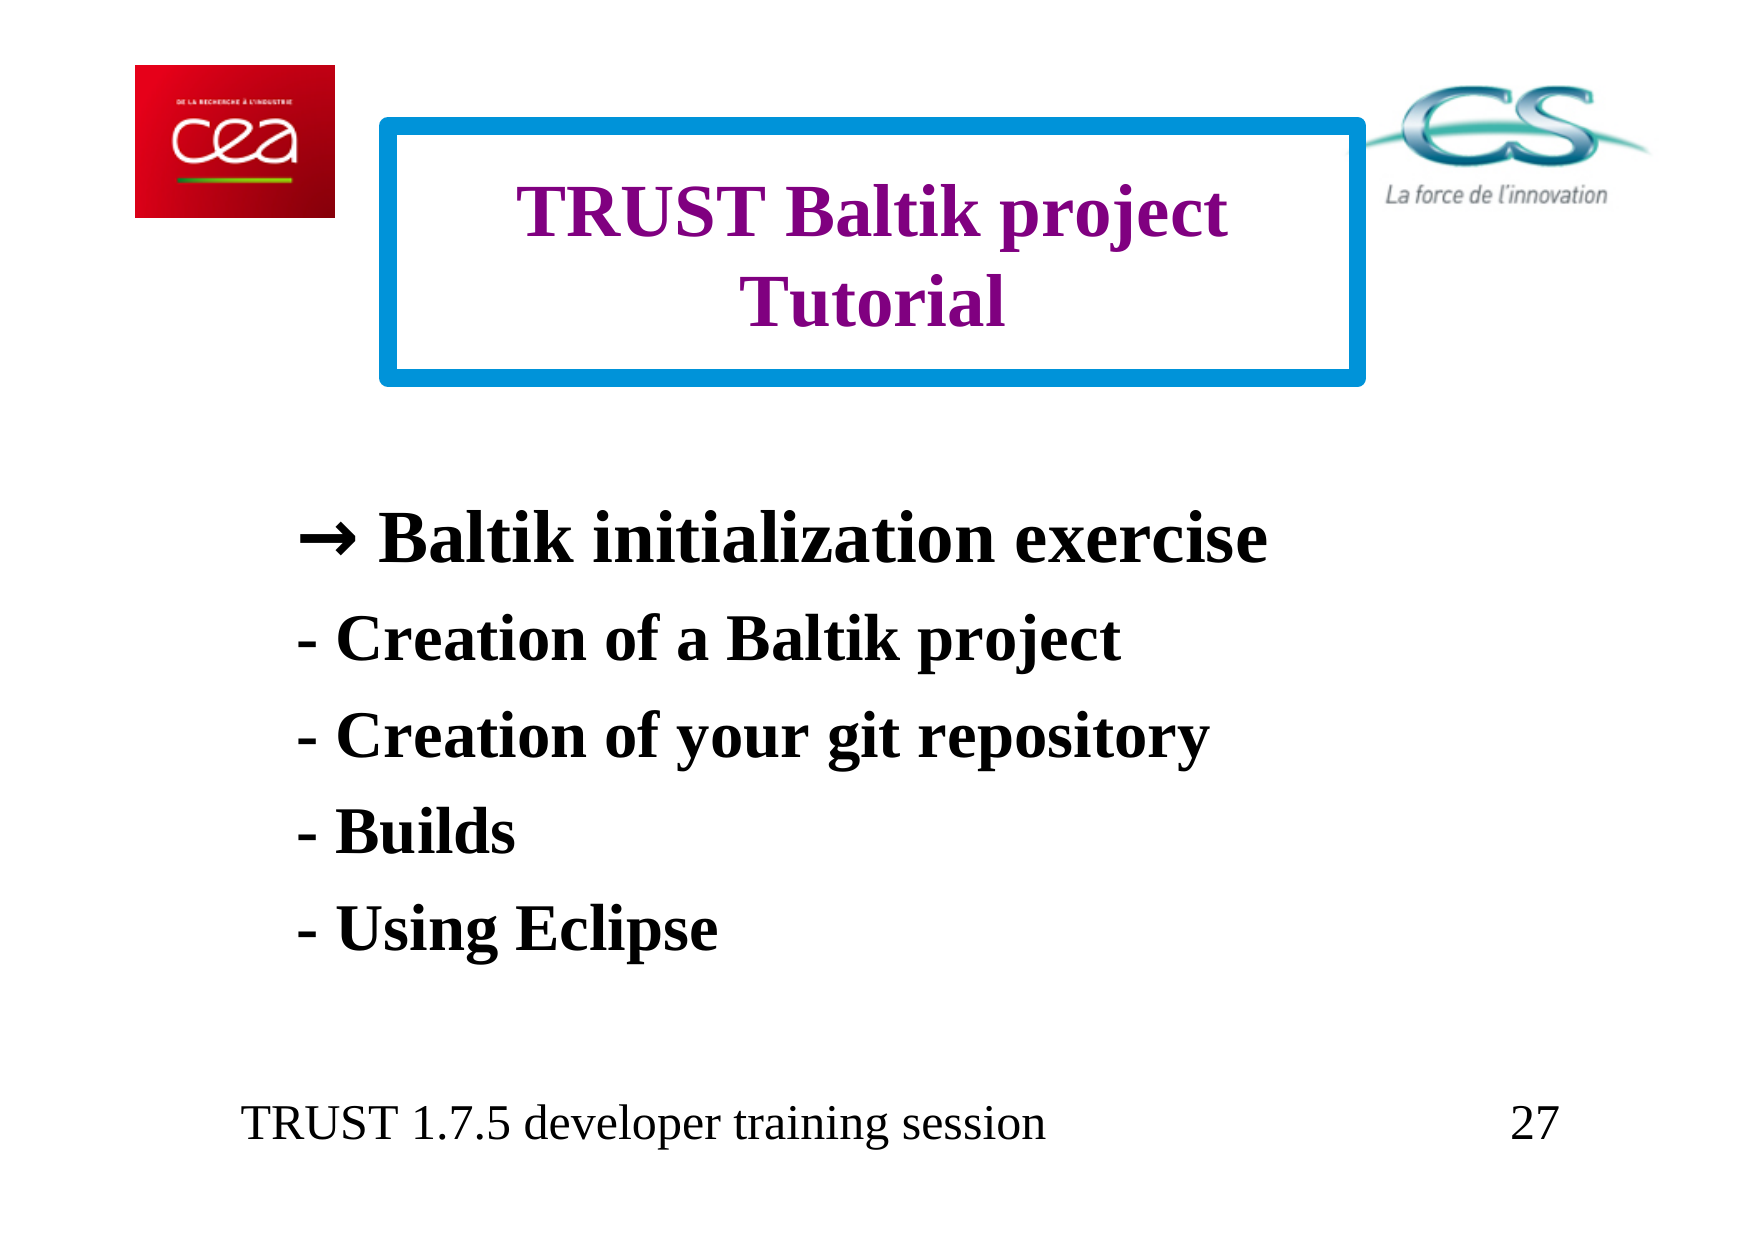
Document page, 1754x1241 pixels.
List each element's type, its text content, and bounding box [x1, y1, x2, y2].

picture [135, 65, 335, 218]
title TRUST Baltik project Tutorial [387, 125, 1358, 378]
picture [1340, 73, 1662, 218]
list → Baltik initialization exercise - Creation of a Baltik project - Creation of your git repository - Builds - Using Eclipse [225, 382, 1576, 1125]
